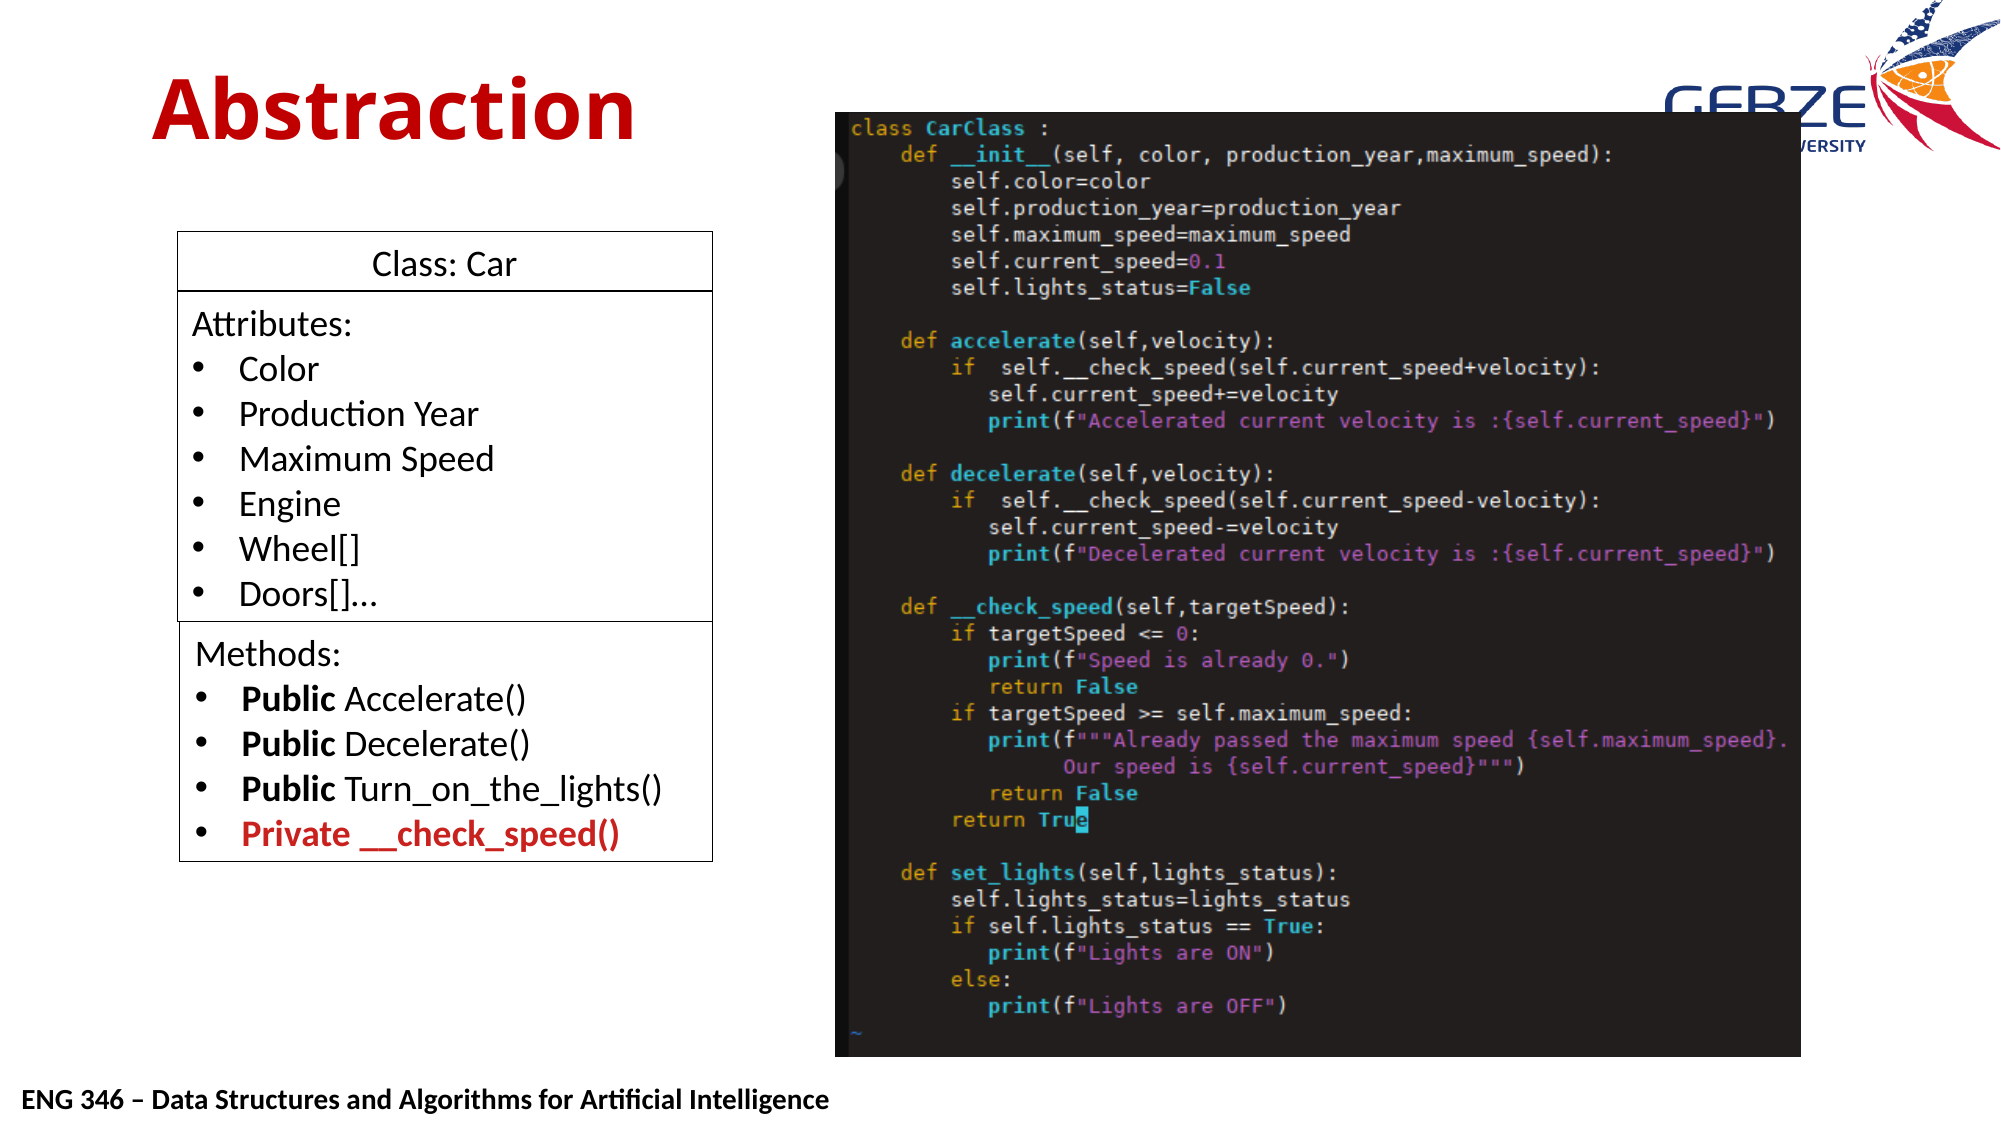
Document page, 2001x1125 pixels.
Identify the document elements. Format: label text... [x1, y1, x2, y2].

text_box Attributes: Color Production Year Maximum Speed Engine Wheel[] Doors[]… [177, 291, 713, 622]
text_box Class: Car [177, 231, 713, 291]
picture [1665, 0, 2001, 152]
title Abstraction [137, 59, 1863, 166]
text_box Methods: Public Accelerate() Public Decelerate() Public Turn_on_the_lights() Private __check_speed() [179, 621, 713, 862]
picture [835, 112, 1801, 1057]
